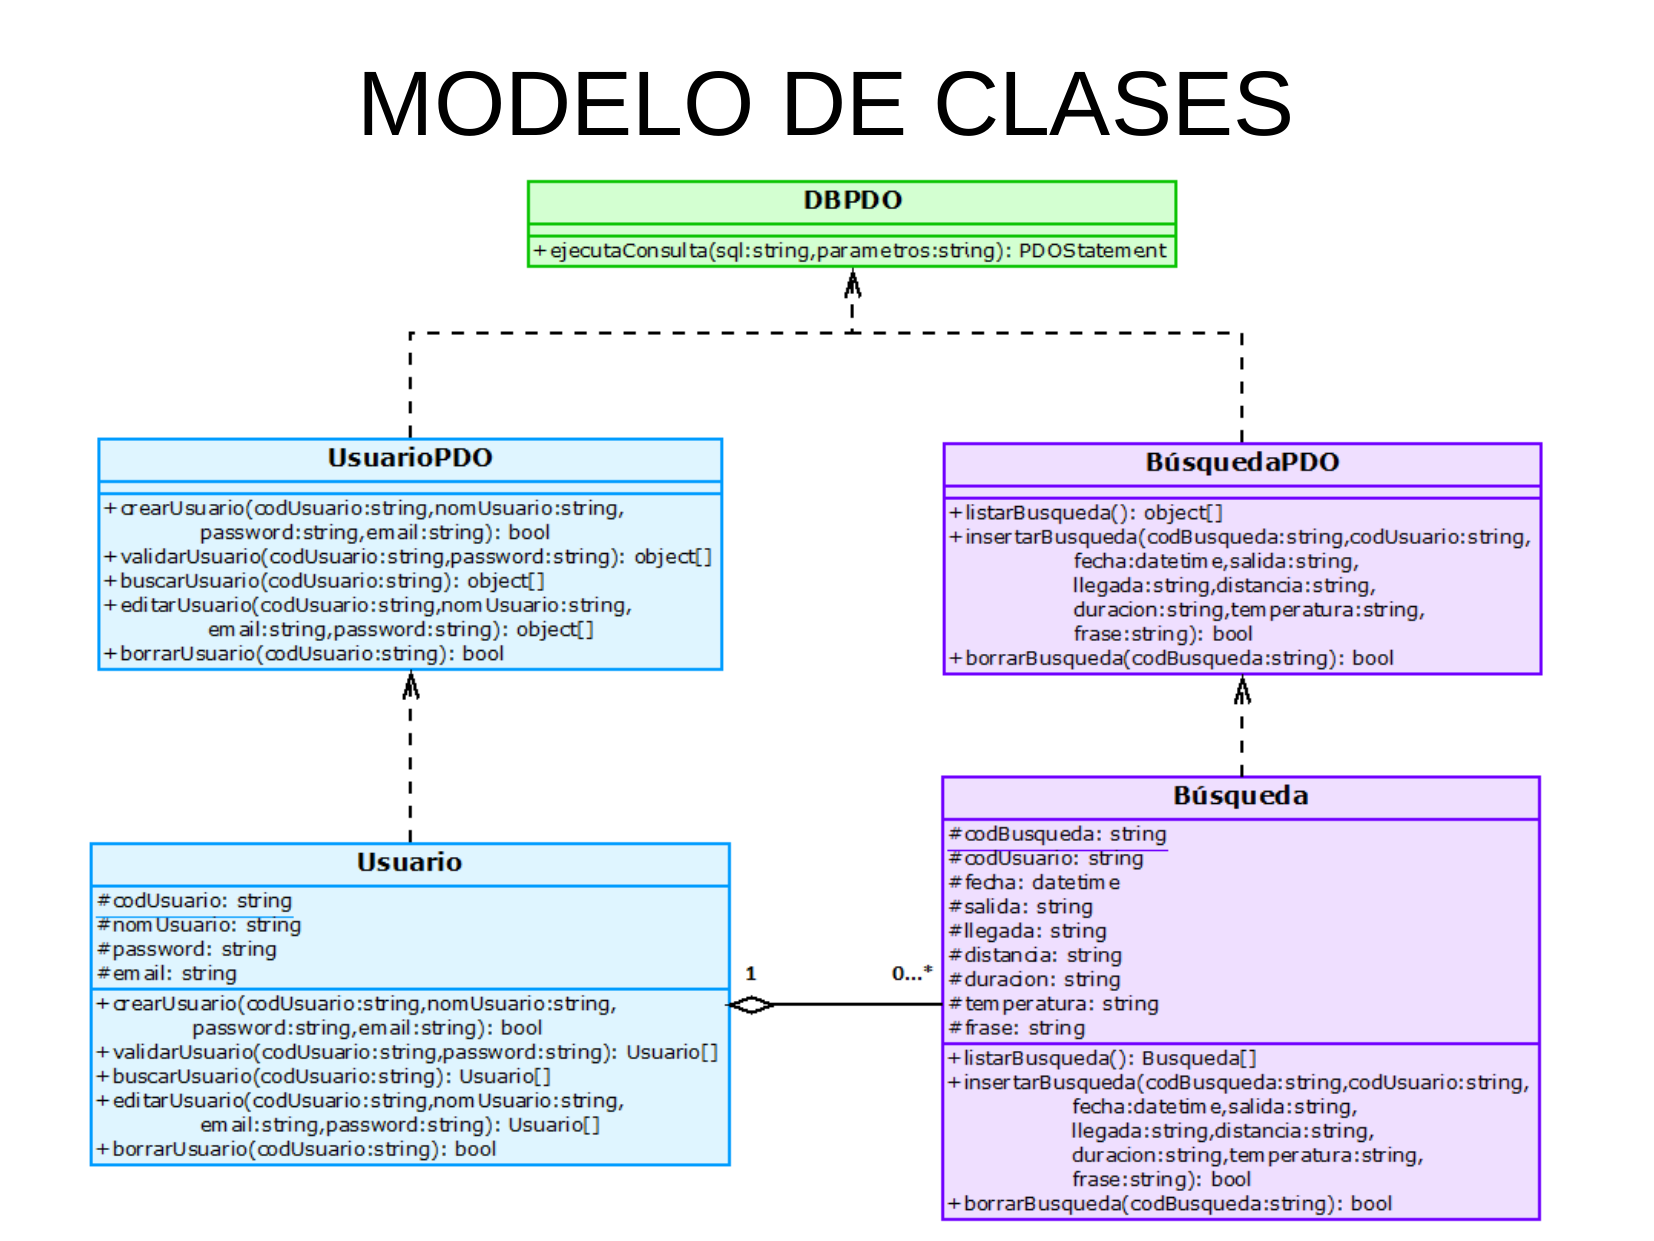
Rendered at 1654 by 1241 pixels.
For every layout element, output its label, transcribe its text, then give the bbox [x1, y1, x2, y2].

title MODELO DE CLASES [82, 0, 1571, 153]
picture [70, 153, 1595, 1241]
